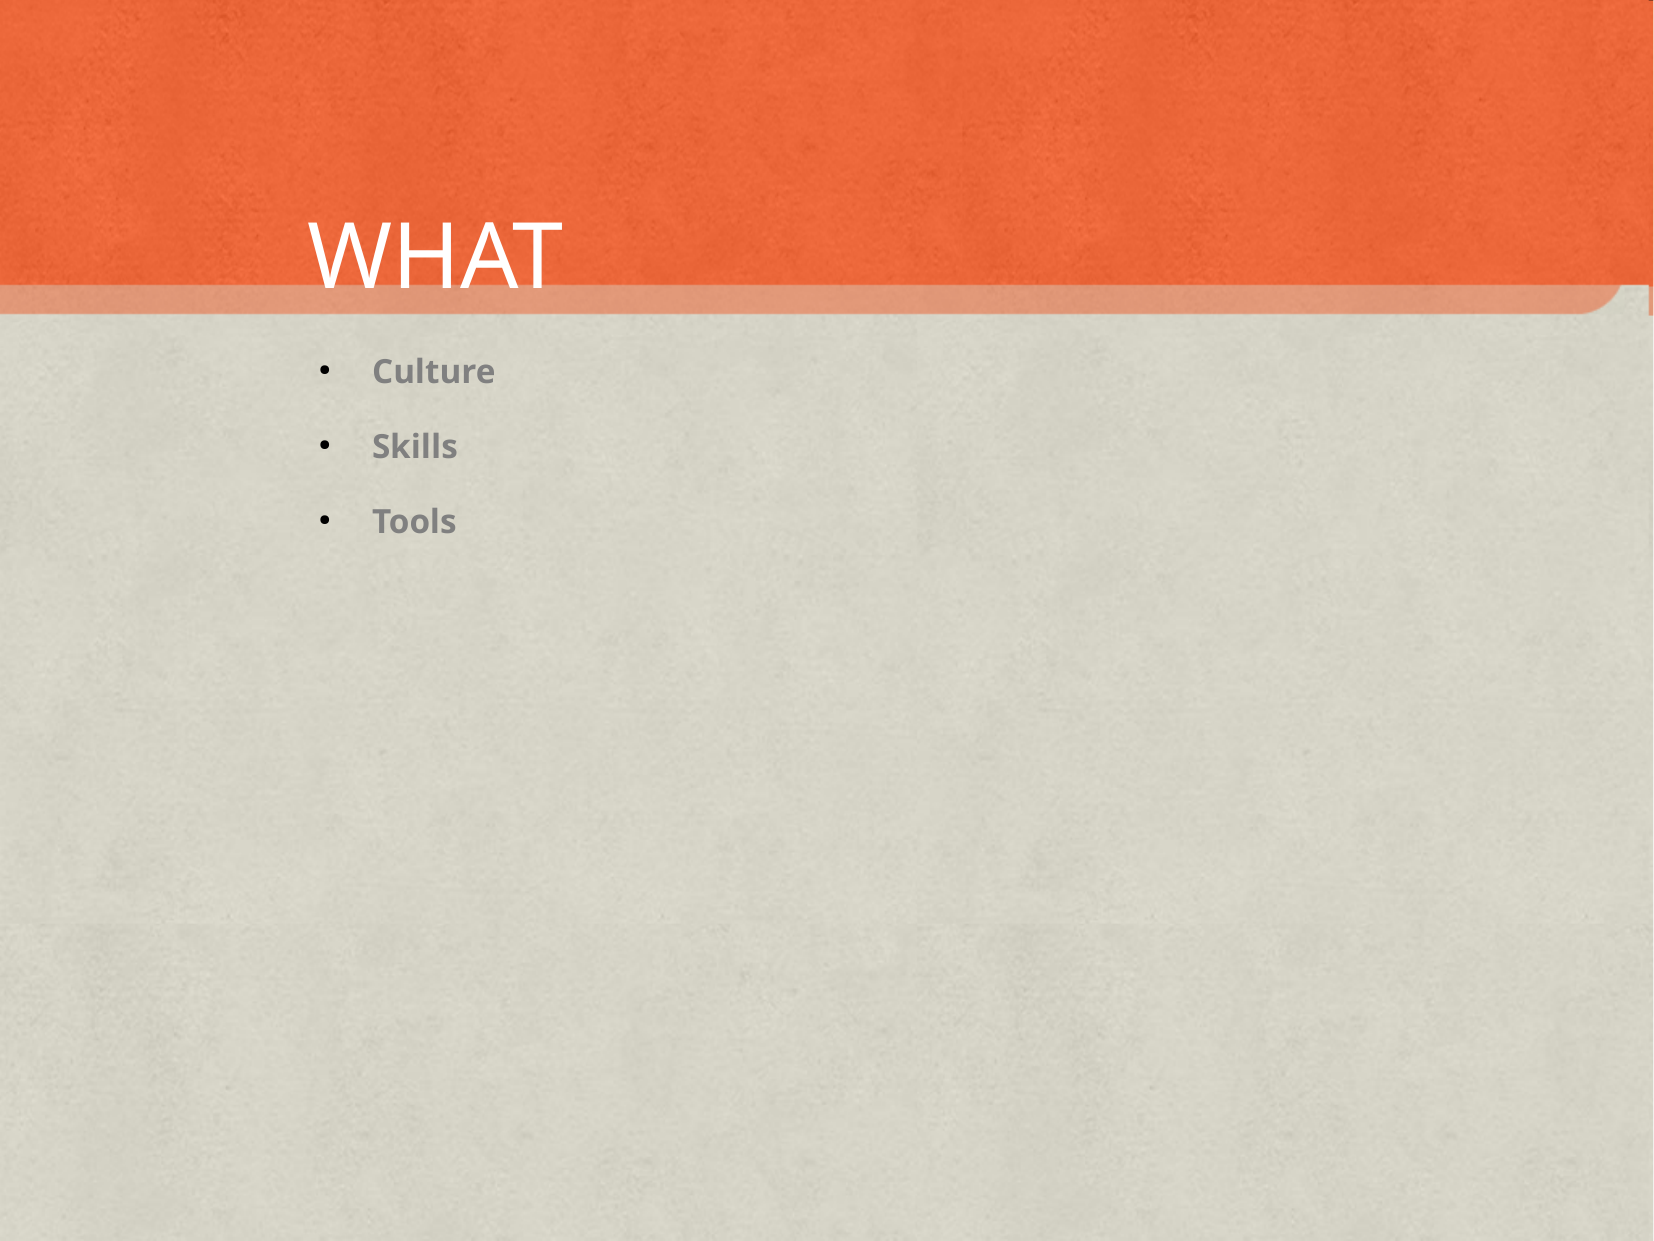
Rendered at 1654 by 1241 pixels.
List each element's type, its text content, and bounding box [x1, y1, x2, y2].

title WHAT [307, 188, 1654, 317]
picture [0, 0, 1654, 1241]
list Culture Skills Tools [301, 348, 1654, 1068]
